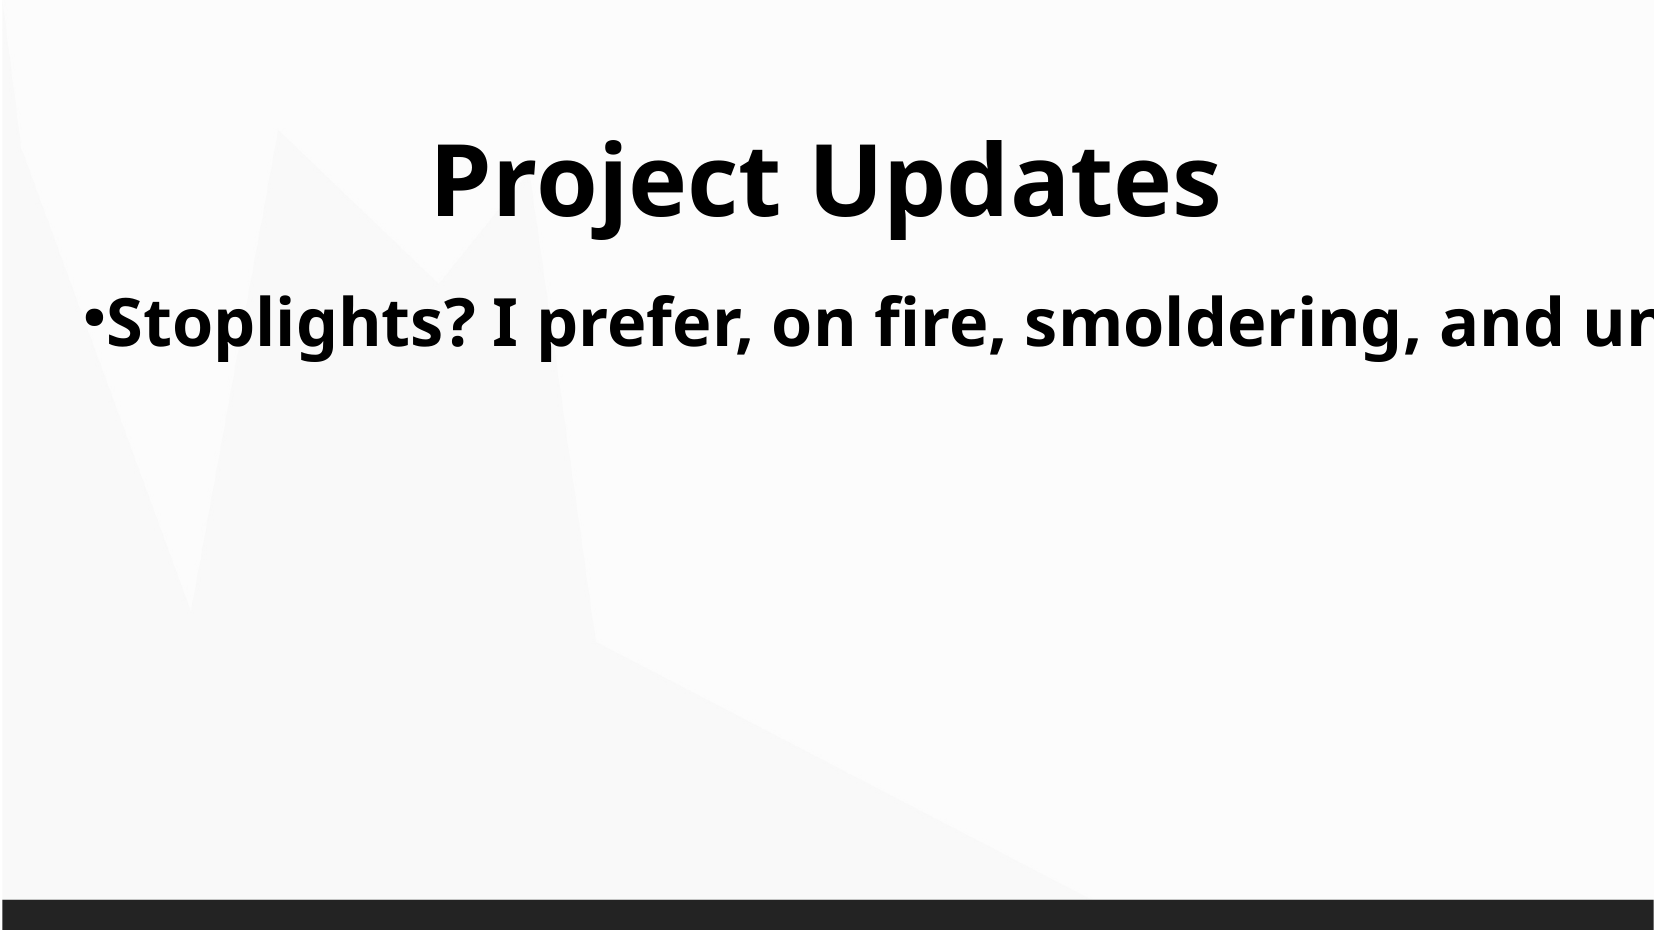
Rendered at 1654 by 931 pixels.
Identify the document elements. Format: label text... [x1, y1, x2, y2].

list Stoplights? I prefer, on fire, smoldering, and under control. [82, 279, 1571, 820]
title Project Updates [82, 99, 1571, 255]
